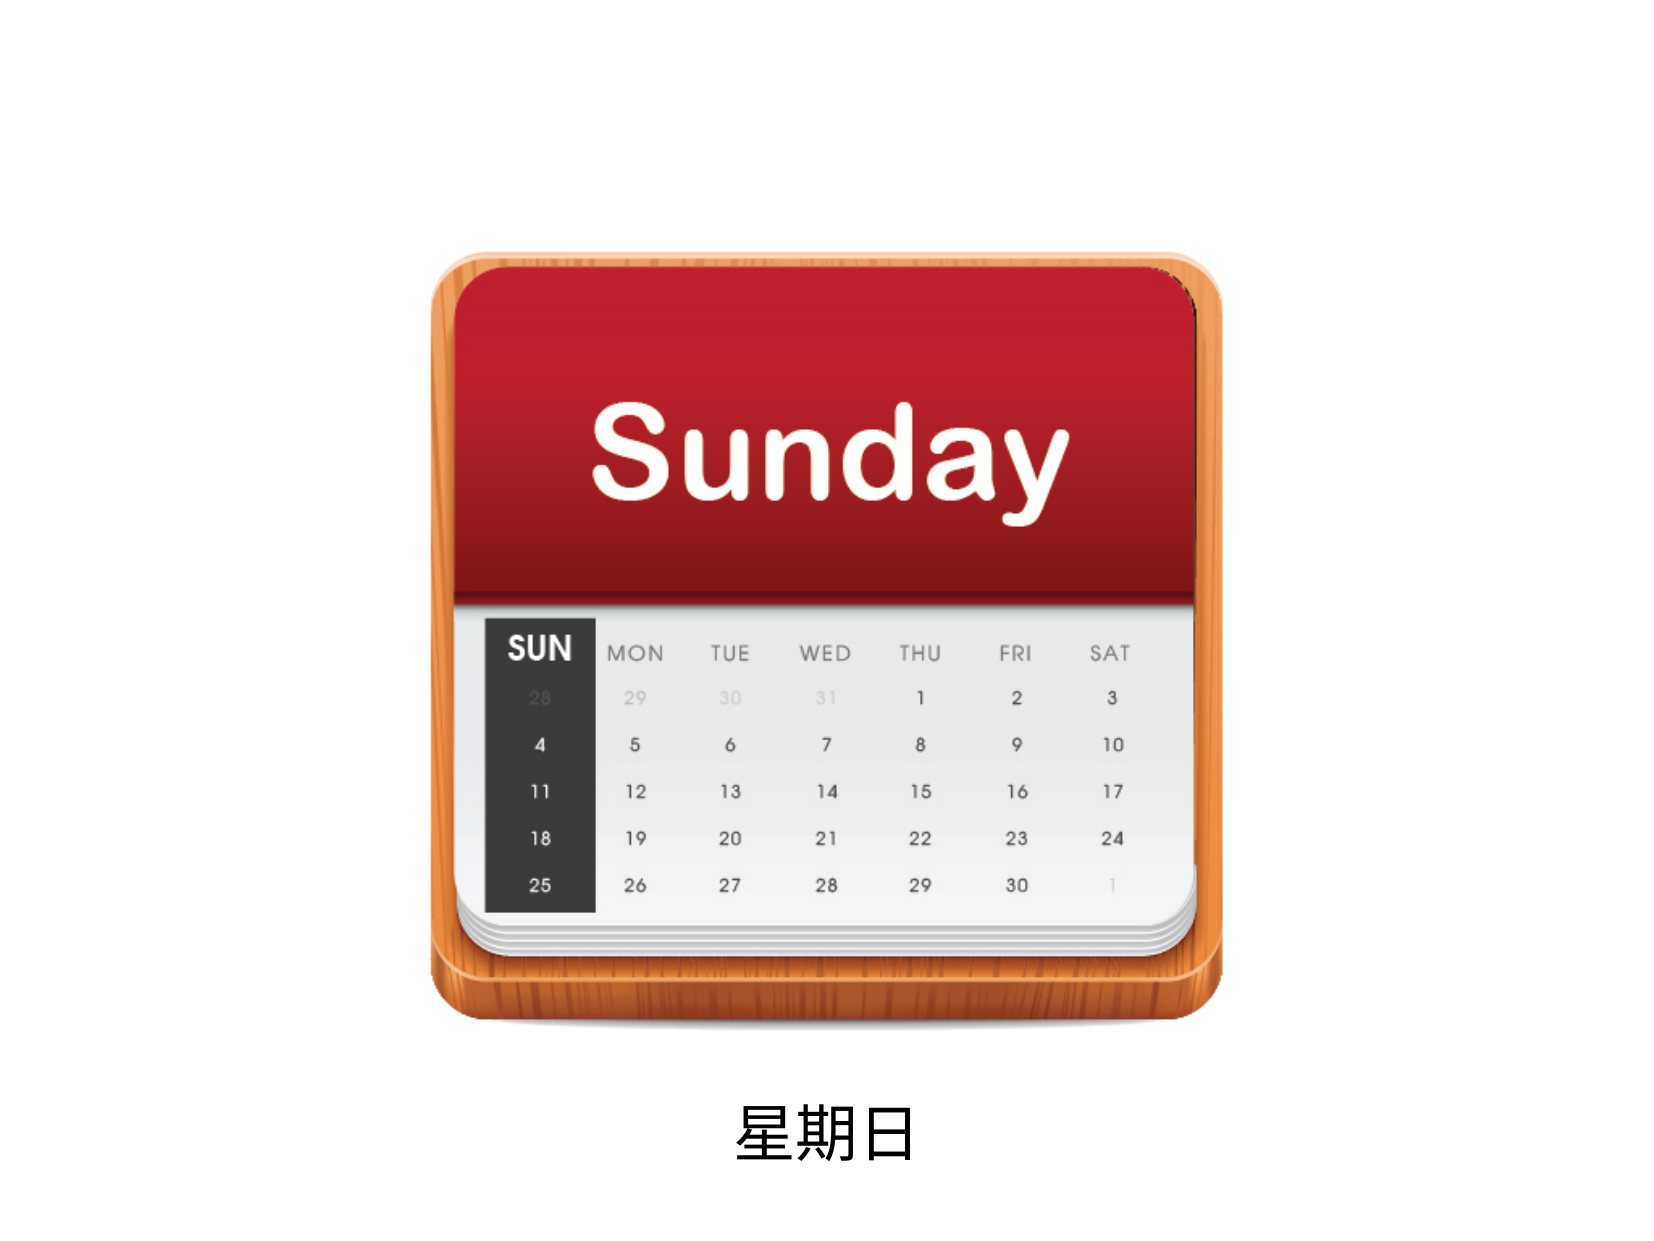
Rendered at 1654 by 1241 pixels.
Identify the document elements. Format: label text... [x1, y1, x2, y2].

picture [0, 0, 1654, 1241]
title 星期日 [82, 1025, 1571, 1233]
